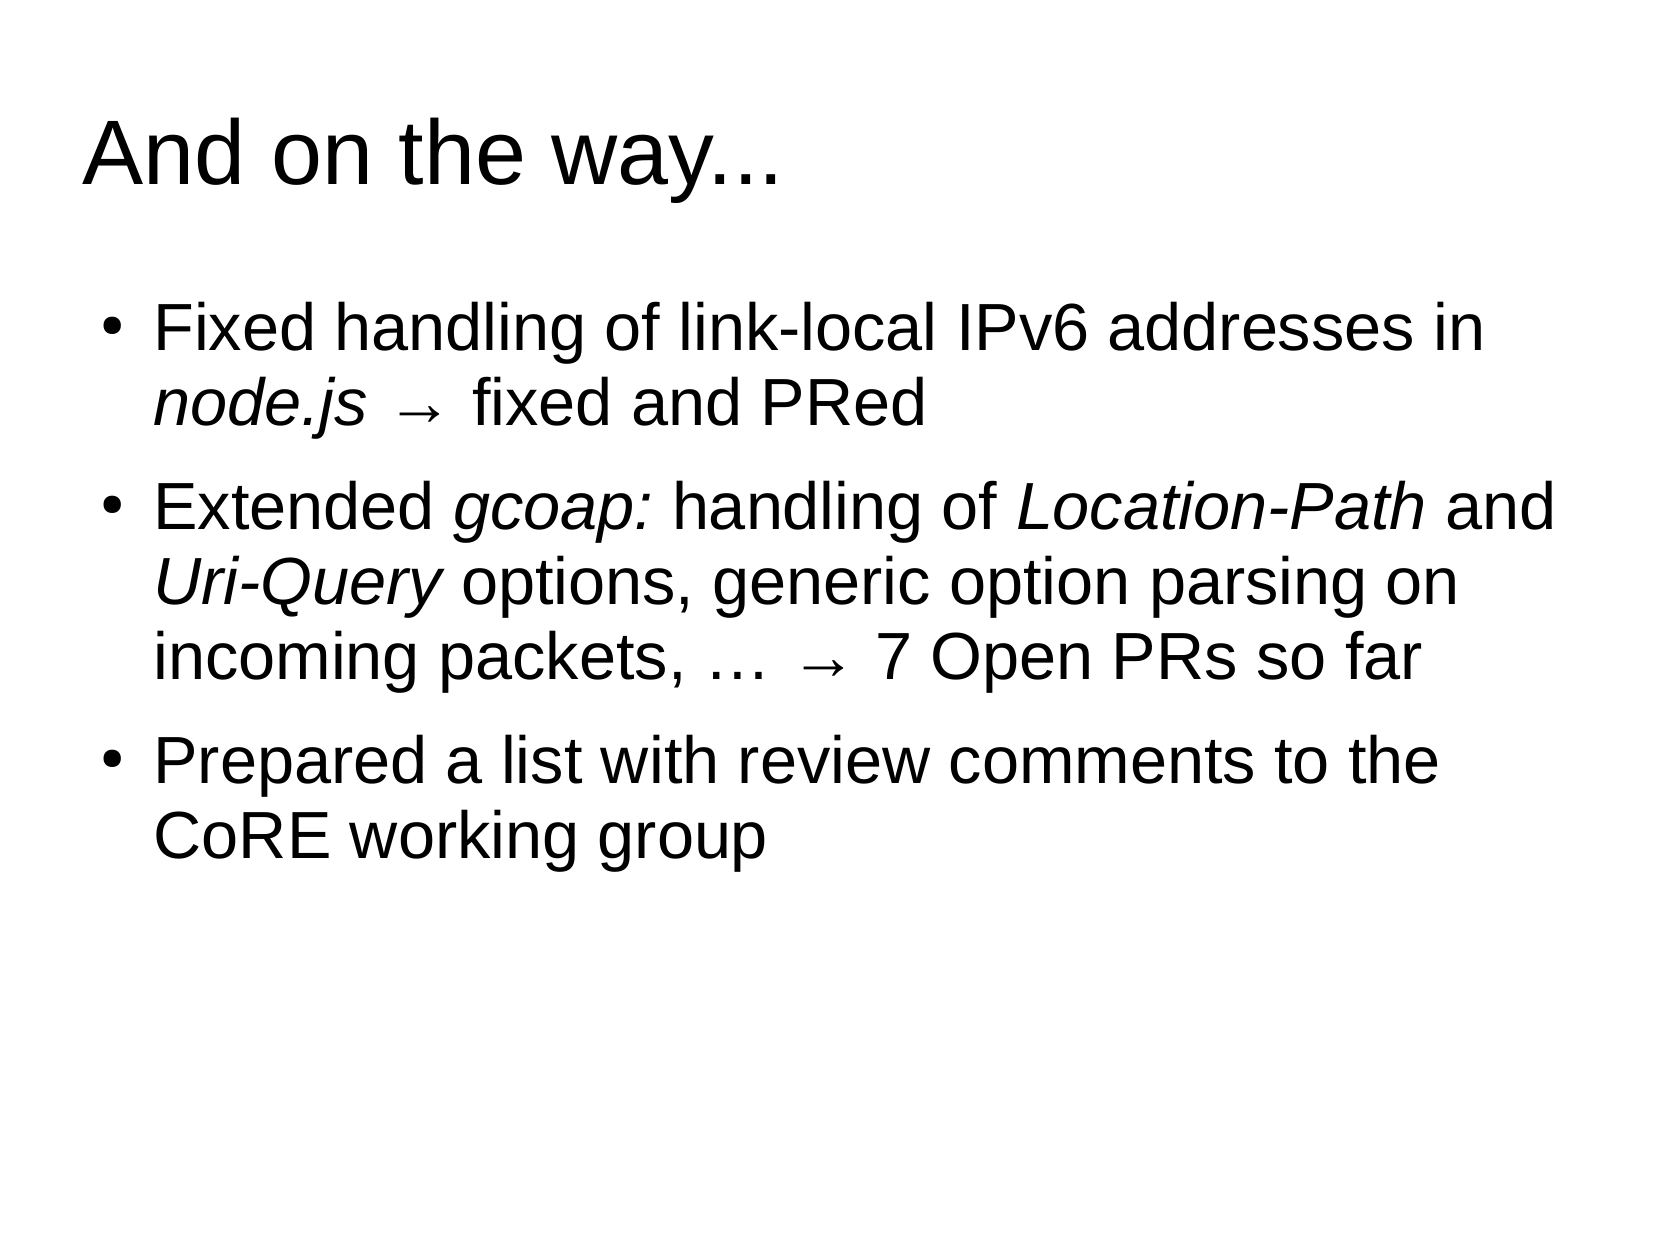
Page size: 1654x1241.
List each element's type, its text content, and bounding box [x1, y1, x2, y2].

list Fixed handling of link-local IPv6 addresses in node.js → fixed and PRed Extended gcoap: handling of Location-Path and Uri-Query options, generic option parsing on incoming packets, … → 7 Open PRs so far Prepared a list with review comments to the CoRE working group [82, 290, 1571, 1010]
title And on the way... [82, 49, 1571, 257]
